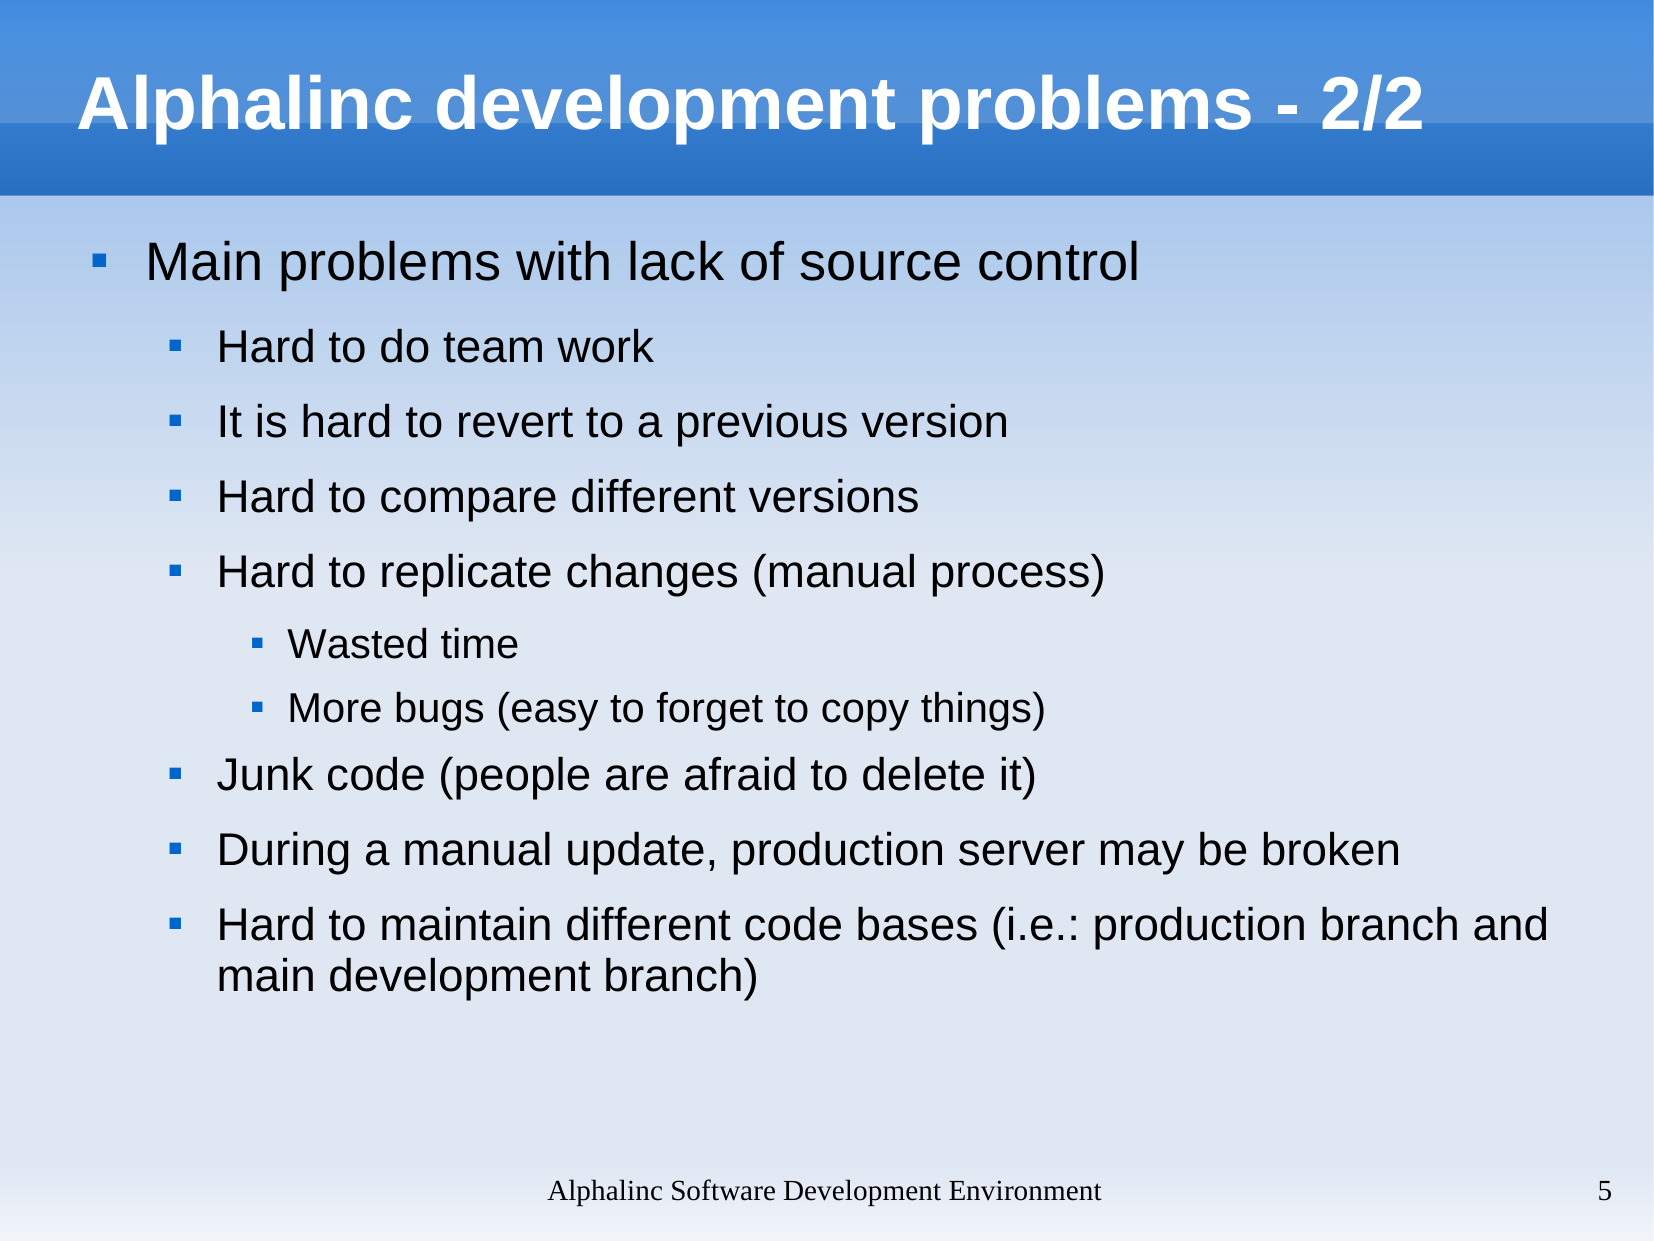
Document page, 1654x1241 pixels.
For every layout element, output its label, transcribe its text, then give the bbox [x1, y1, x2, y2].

title Alphalinc development problems - 2/2 [76, 0, 1565, 208]
picture [0, 0, 1654, 1241]
list Main problems with lack of source control Hard to do team work It is hard to revert to a previous version Hard to compare different versions Hard to replicate changes (manual process) Wasted time More bugs (easy to forget to copy things) Junk code (people are afraid to delete it) During a manual update, production server may be broken Hard to maintain different code bases (i.e.: production branch and main development branch) [75, 231, 1564, 1193]
